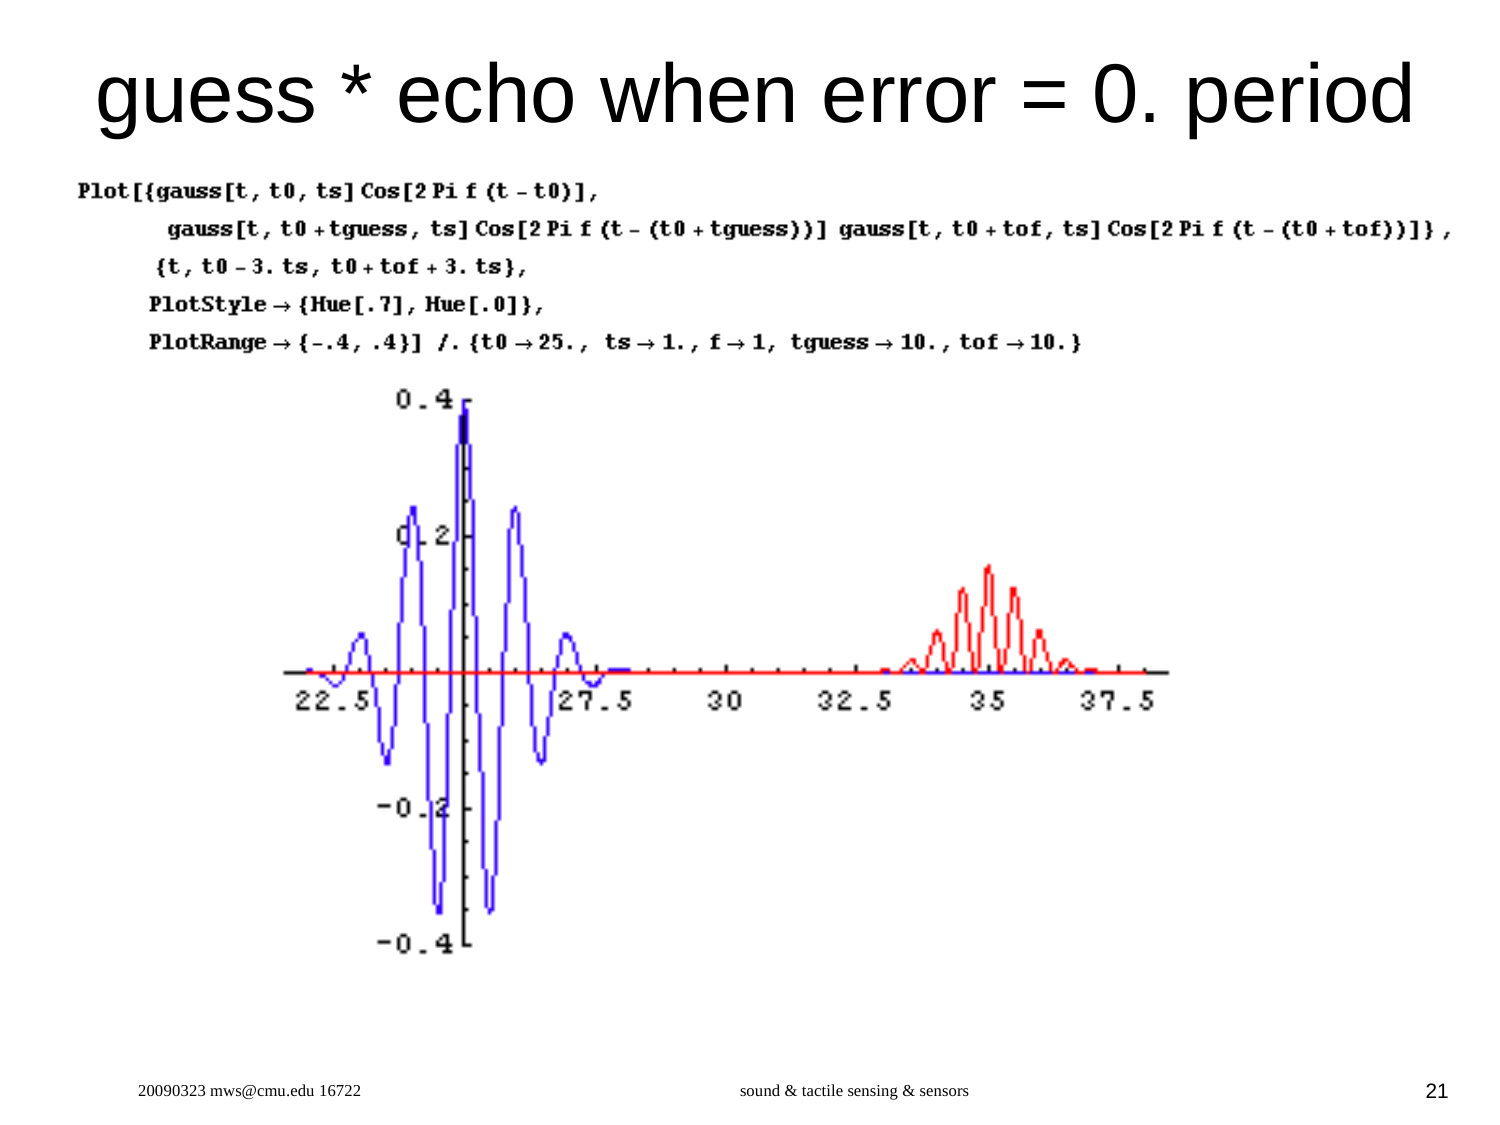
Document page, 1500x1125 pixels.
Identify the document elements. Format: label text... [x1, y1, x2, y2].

picture [75, 174, 1467, 359]
title guess * echo when error = 0. period [62, 37, 1450, 150]
picture [262, 387, 1196, 961]
